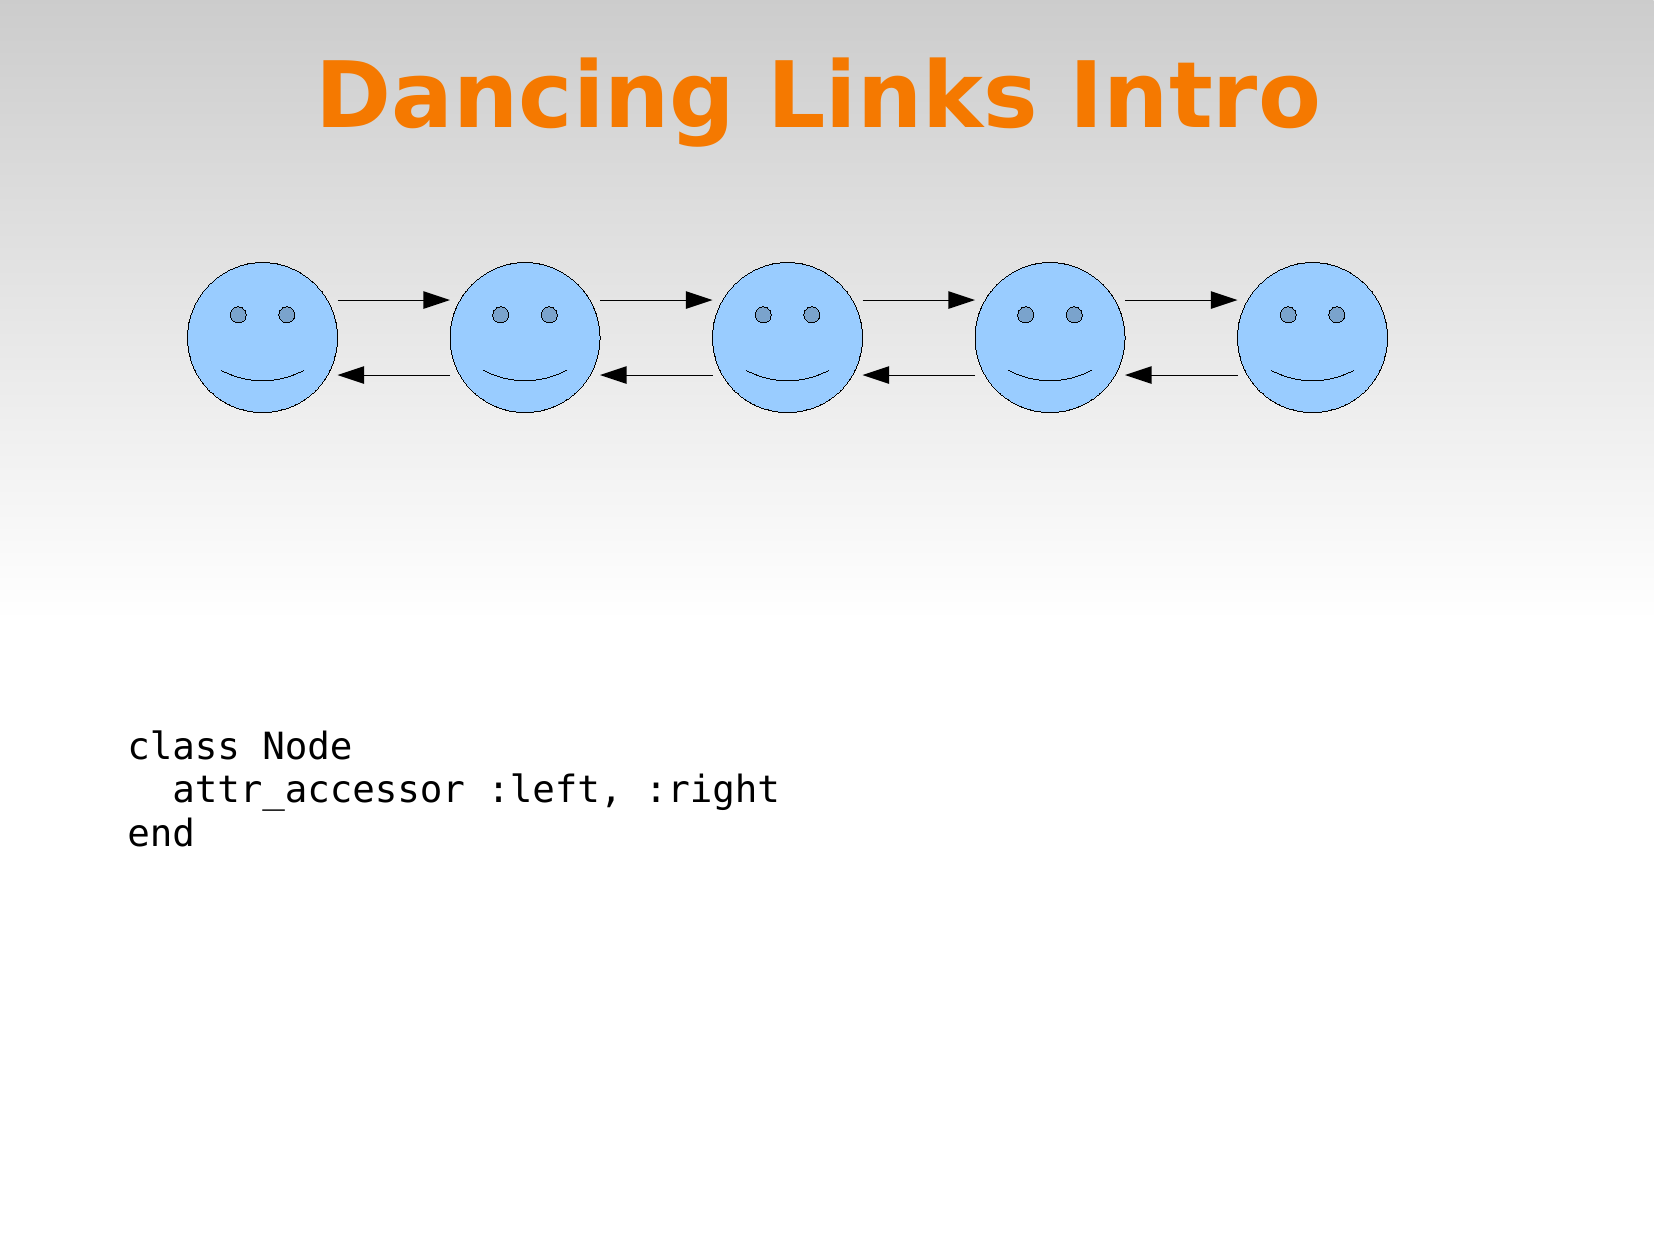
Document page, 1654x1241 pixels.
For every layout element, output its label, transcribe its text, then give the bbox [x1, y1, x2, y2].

text_box class Node attr_accessor :left, :right end [112, 717, 795, 863]
text_box [187, 262, 338, 413]
text_box [1237, 262, 1388, 413]
text_box [450, 262, 601, 413]
title Dancing Links Intro [75, 0, 1564, 193]
text_box [712, 262, 863, 413]
text_box [975, 262, 1126, 413]
